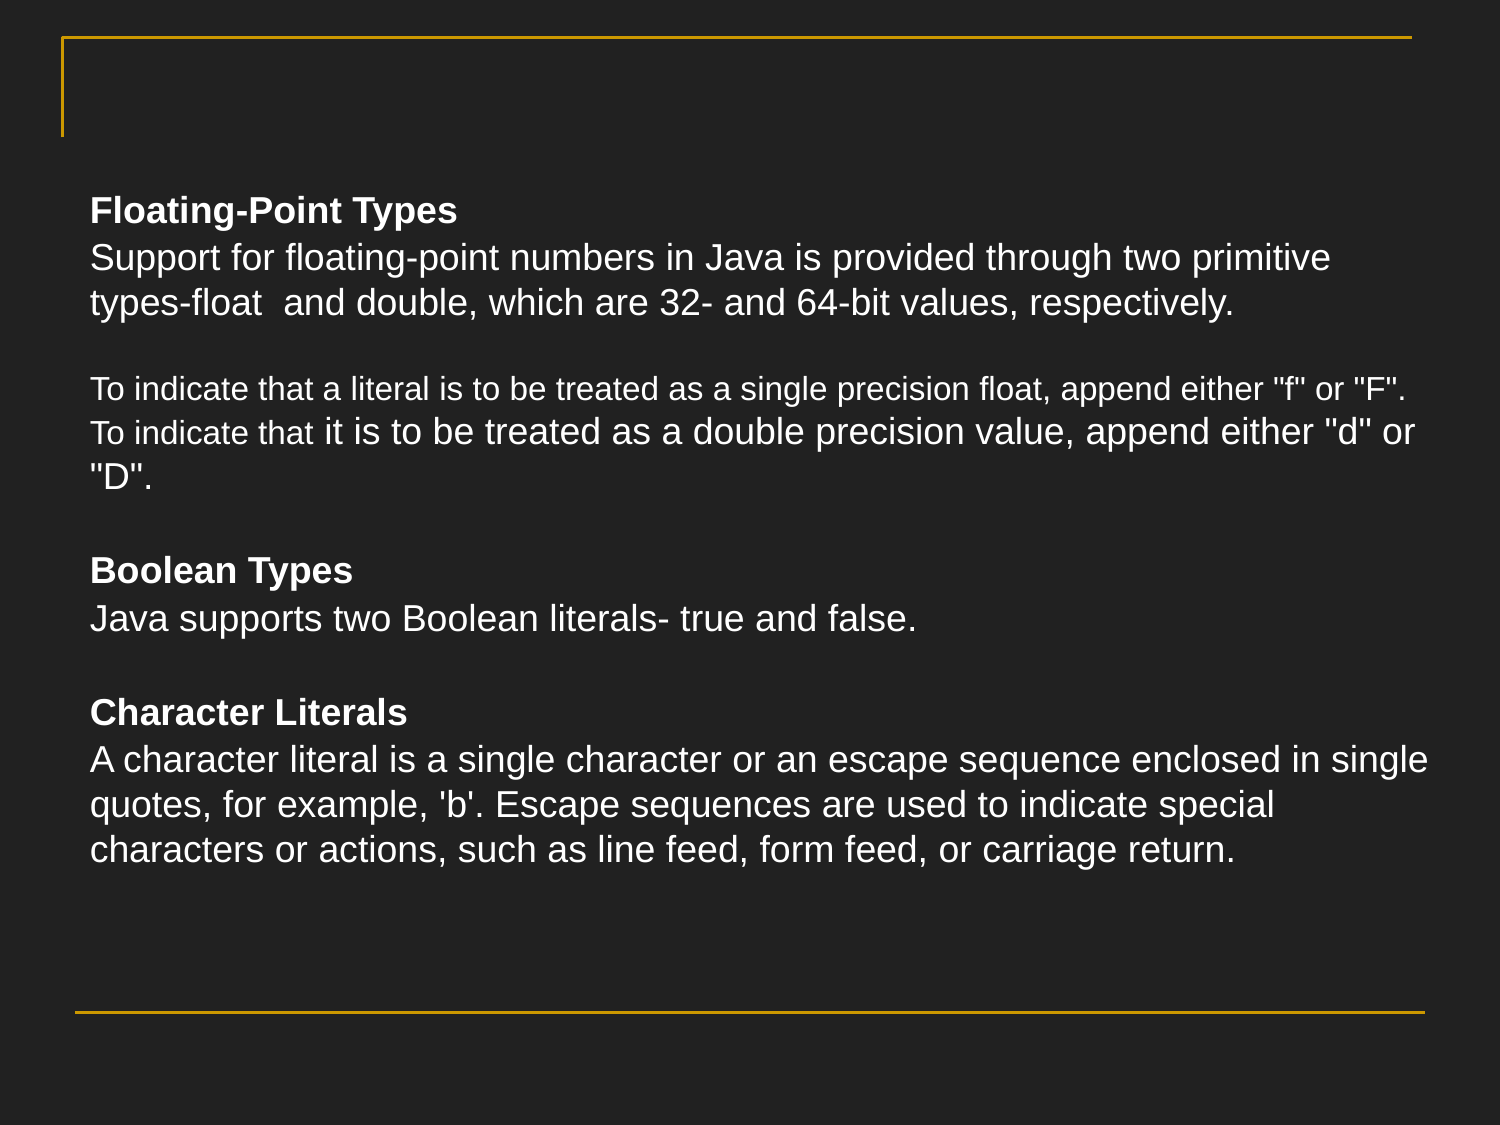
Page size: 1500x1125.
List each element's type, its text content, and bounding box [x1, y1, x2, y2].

text_box Floating-Point Types Support for floating-point numbers in Java is provided through two primitive types-float and double, which are 32- and 64-bit values, respectively. To indicate that a literal is to be treated as a single precision float, append either "f" or "F". To indicate that it is to be treated as a double precision value, append either "d" or "D". Boolean Types Java supports two Boolean literals- true and false. Character Literals A character literal is a single character or an escape sequence enclosed in single quotes, for example, 'b'. Escape sequences are used to indicate special characters or actions, such as line feed, form feed, or carriage return. [87, 43, 1443, 917]
